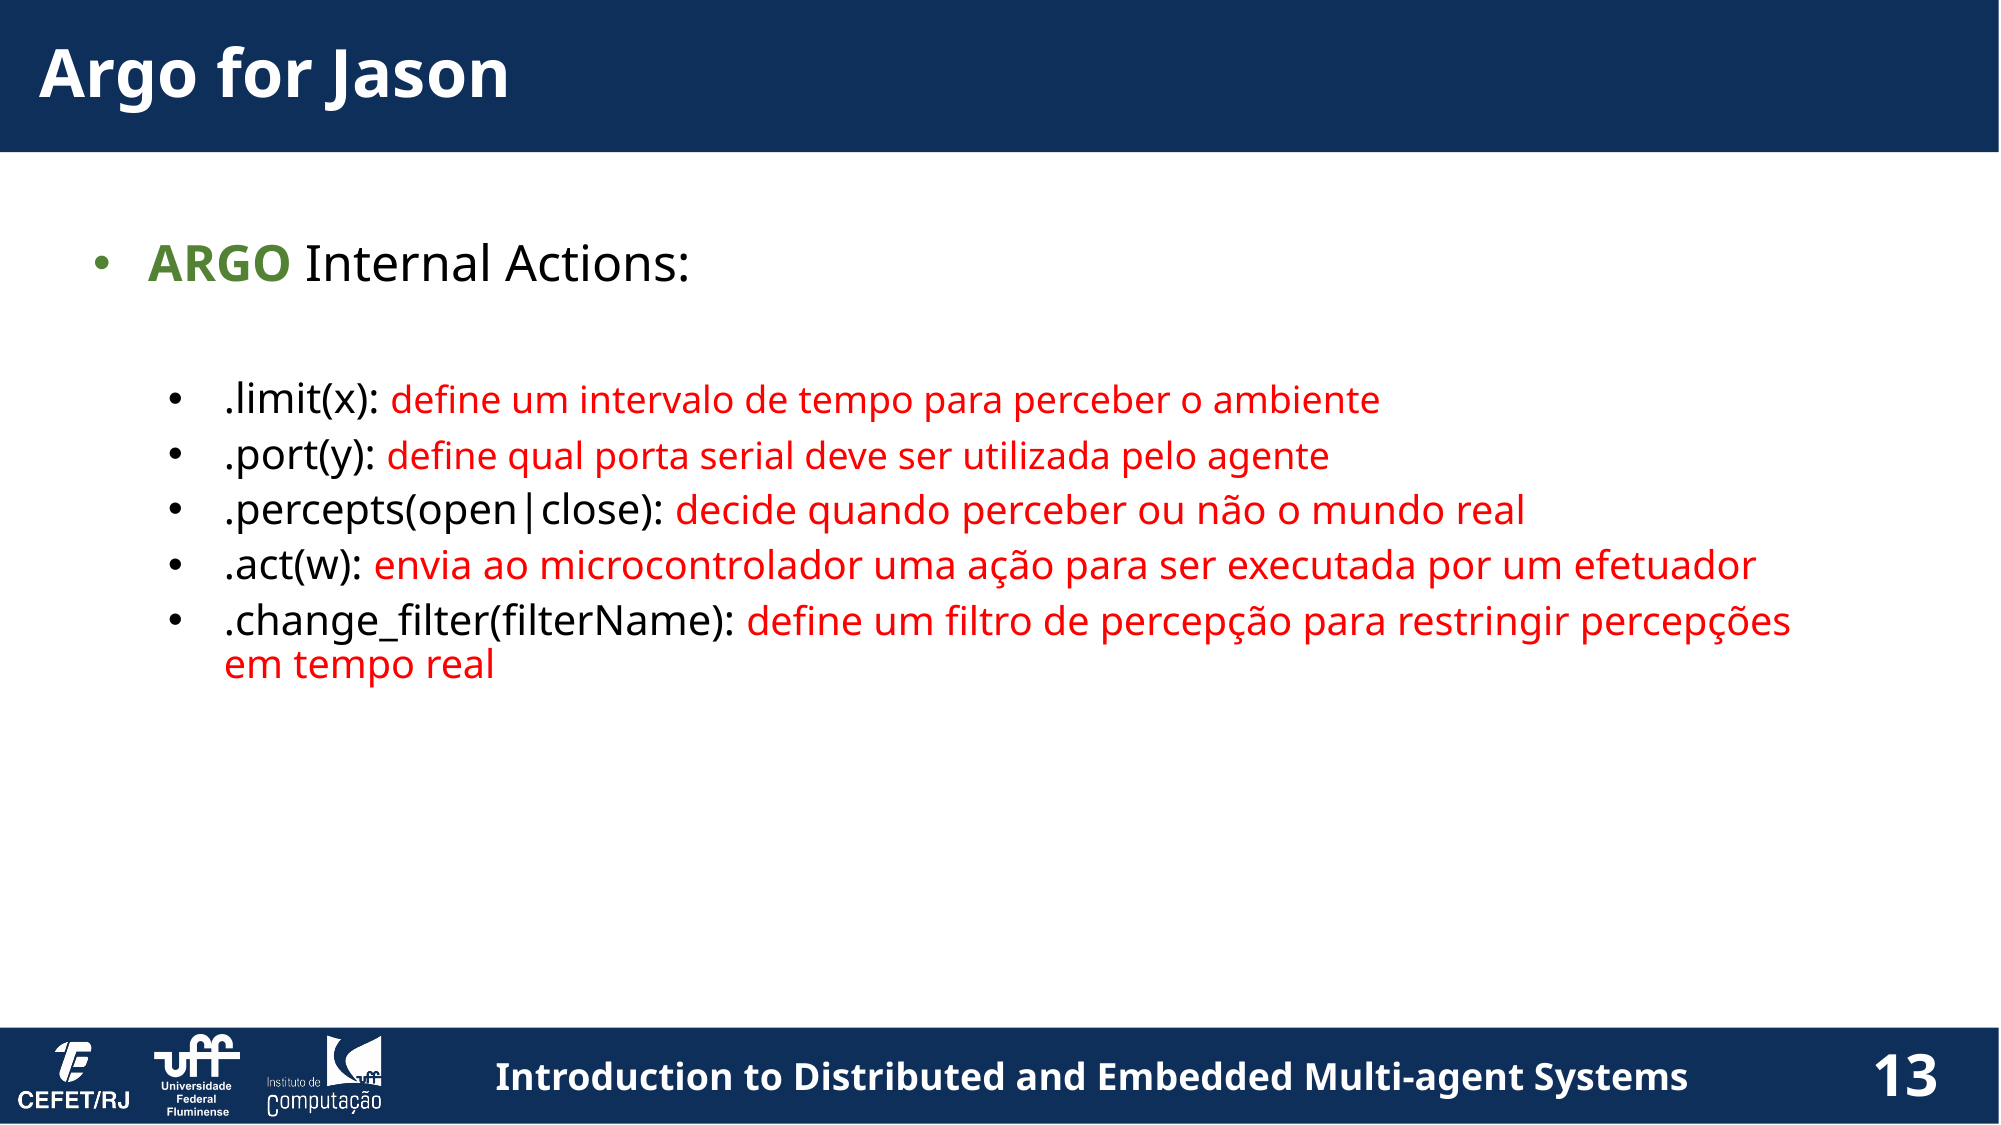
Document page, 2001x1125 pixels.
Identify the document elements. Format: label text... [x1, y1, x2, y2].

picture [18, 1021, 129, 1125]
text_box ARGO Internal Actions: .limit(x): define um intervalo de tempo para perceber o ambiente .port(y): define qual porta serial deve ser utilizada pelo agente .percepts(open|close): decide quando perceber ou não o mundo real .act(w): envia ao microcontrolador uma ação para ser executada por um efetuador .change_filter(filterName): define um filtro de percepção para restringir percepções em tempo real [77, 231, 1832, 1005]
text_box Argo for Jason [25, 23, 1999, 119]
picture [265, 1033, 383, 1117]
picture [153, 1033, 241, 1121]
